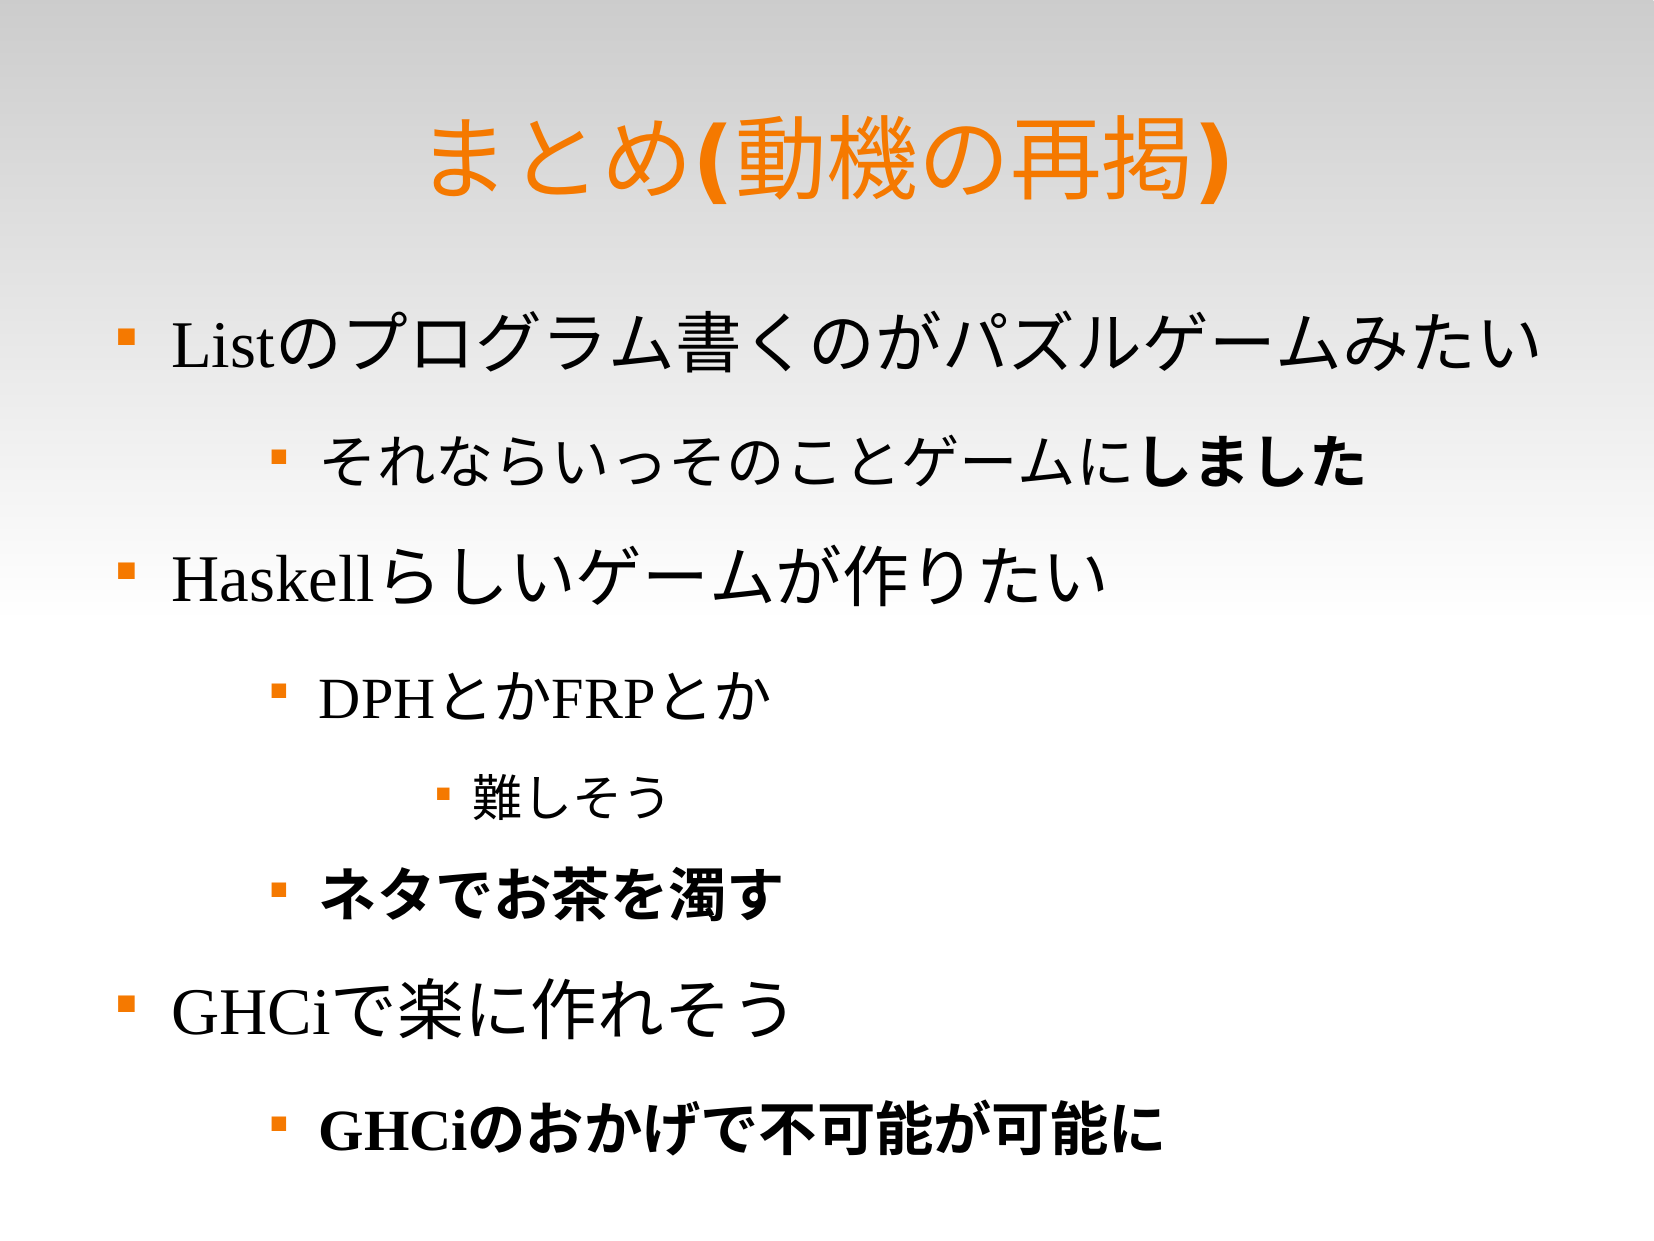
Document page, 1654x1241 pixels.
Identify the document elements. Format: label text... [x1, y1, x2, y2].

title まとめ(動機の再掲) [82, 49, 1571, 257]
list Listのプログラム書くのがパズルゲームみたい それならいっそのことゲームにしました Haskellらしいゲームが作りたい DPHとかFRPとか 難しそう ネタでお茶を濁す GHCiで楽に作れそう GHCiのおかげで不可能が可能に [82, 290, 1571, 1094]
